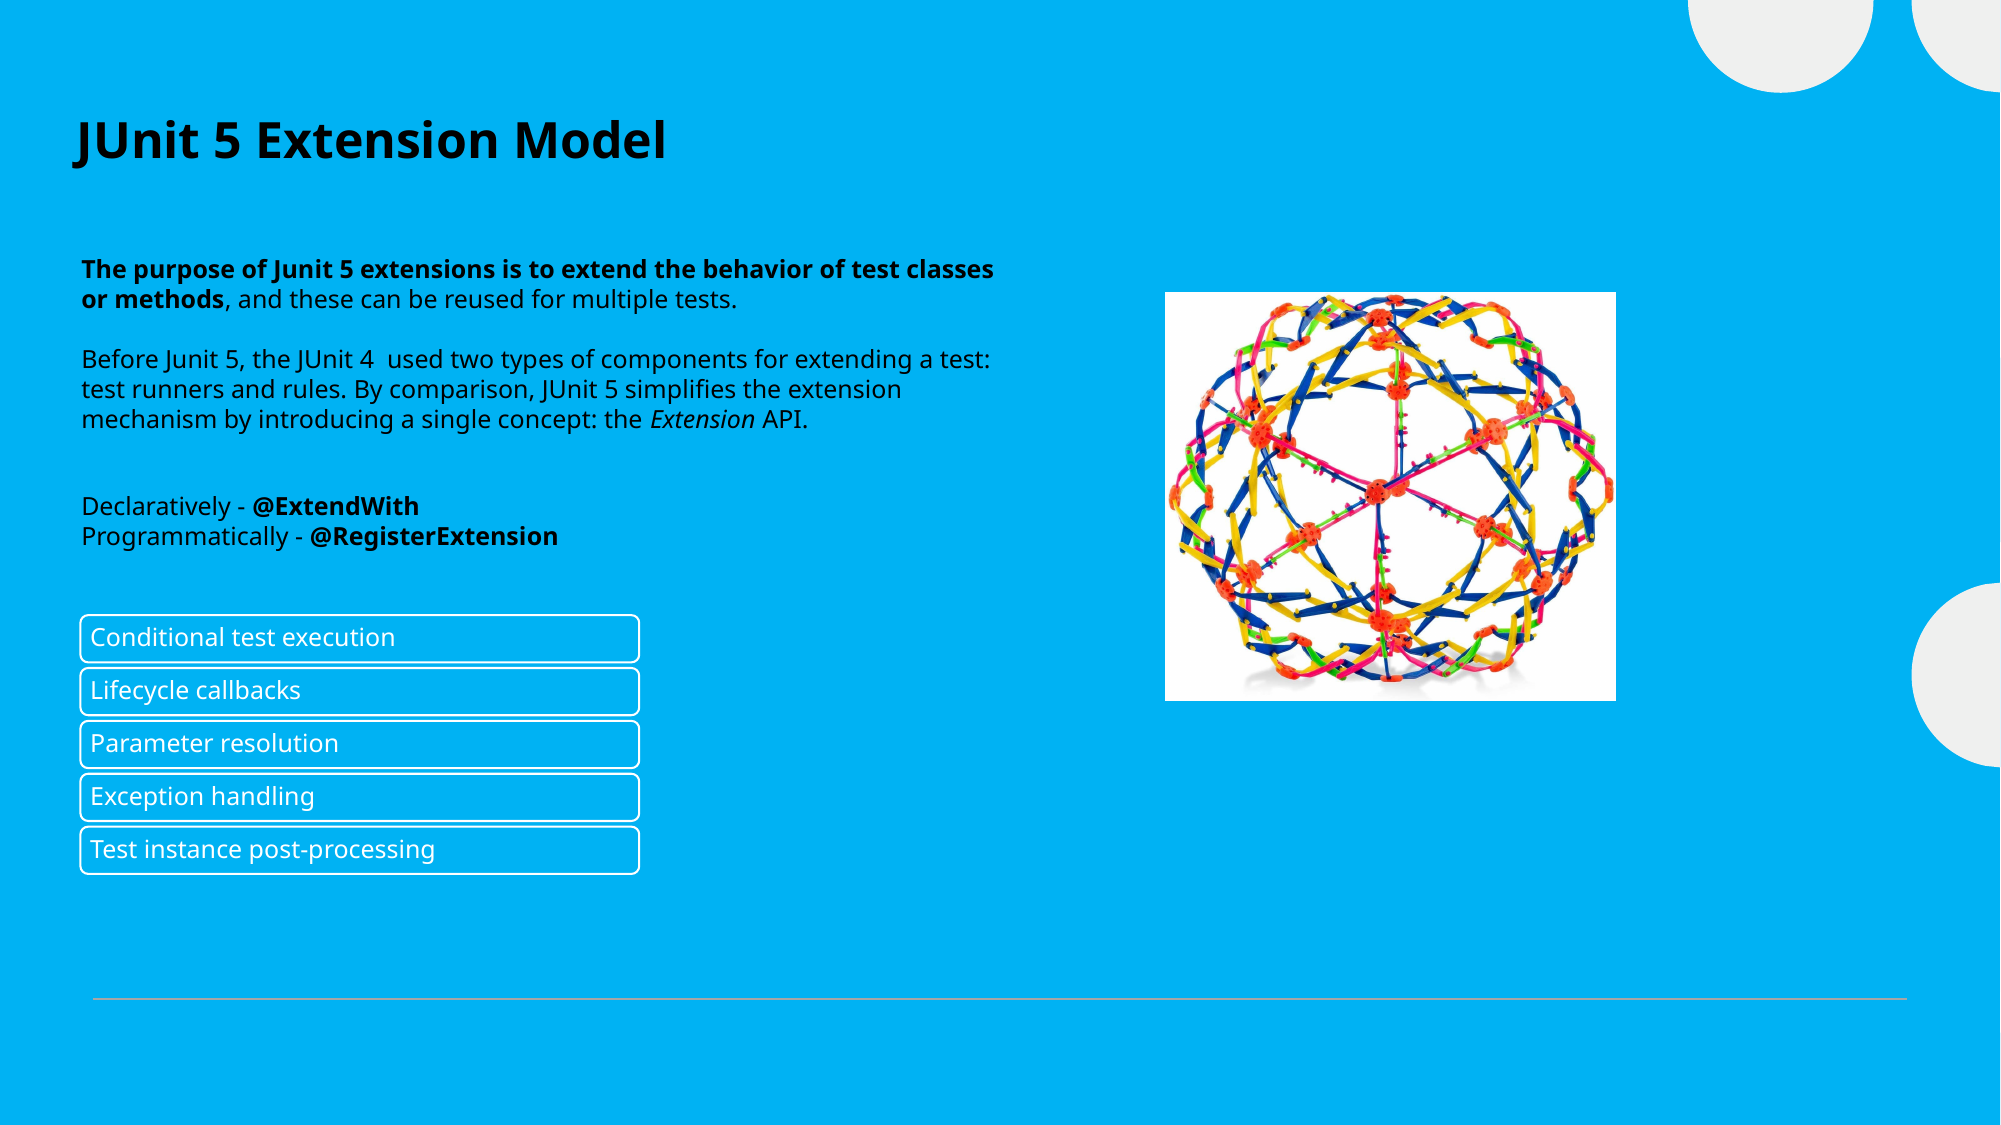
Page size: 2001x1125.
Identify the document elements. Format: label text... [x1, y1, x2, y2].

text_box [0, 0, 2000, 1125]
picture [1166, 293, 1615, 700]
text_box Test instance post-processing [80, 826, 640, 874]
text_box Exception handling [80, 773, 640, 821]
text_box Parameter resolution [80, 720, 640, 769]
text_box Declaratively - @ExtendWith Programmatically - @RegisterExtension [66, 482, 638, 559]
title JUnit 5 Extension Model [61, 107, 1284, 317]
text_box The purpose of Junit 5 extensions is to extend the behavior of test classes or methods, and these can be reused for multiple tests. Before Junit 5, the JUnit 4 used two types of components for extending a test: test runners and rules. By comparison, JUnit 5 simplifies the extension mechanism by introducing a single concept: the Extension API. [66, 246, 1024, 444]
text_box Lifecycle callbacks [80, 667, 640, 716]
text_box Conditional test execution [80, 615, 640, 663]
